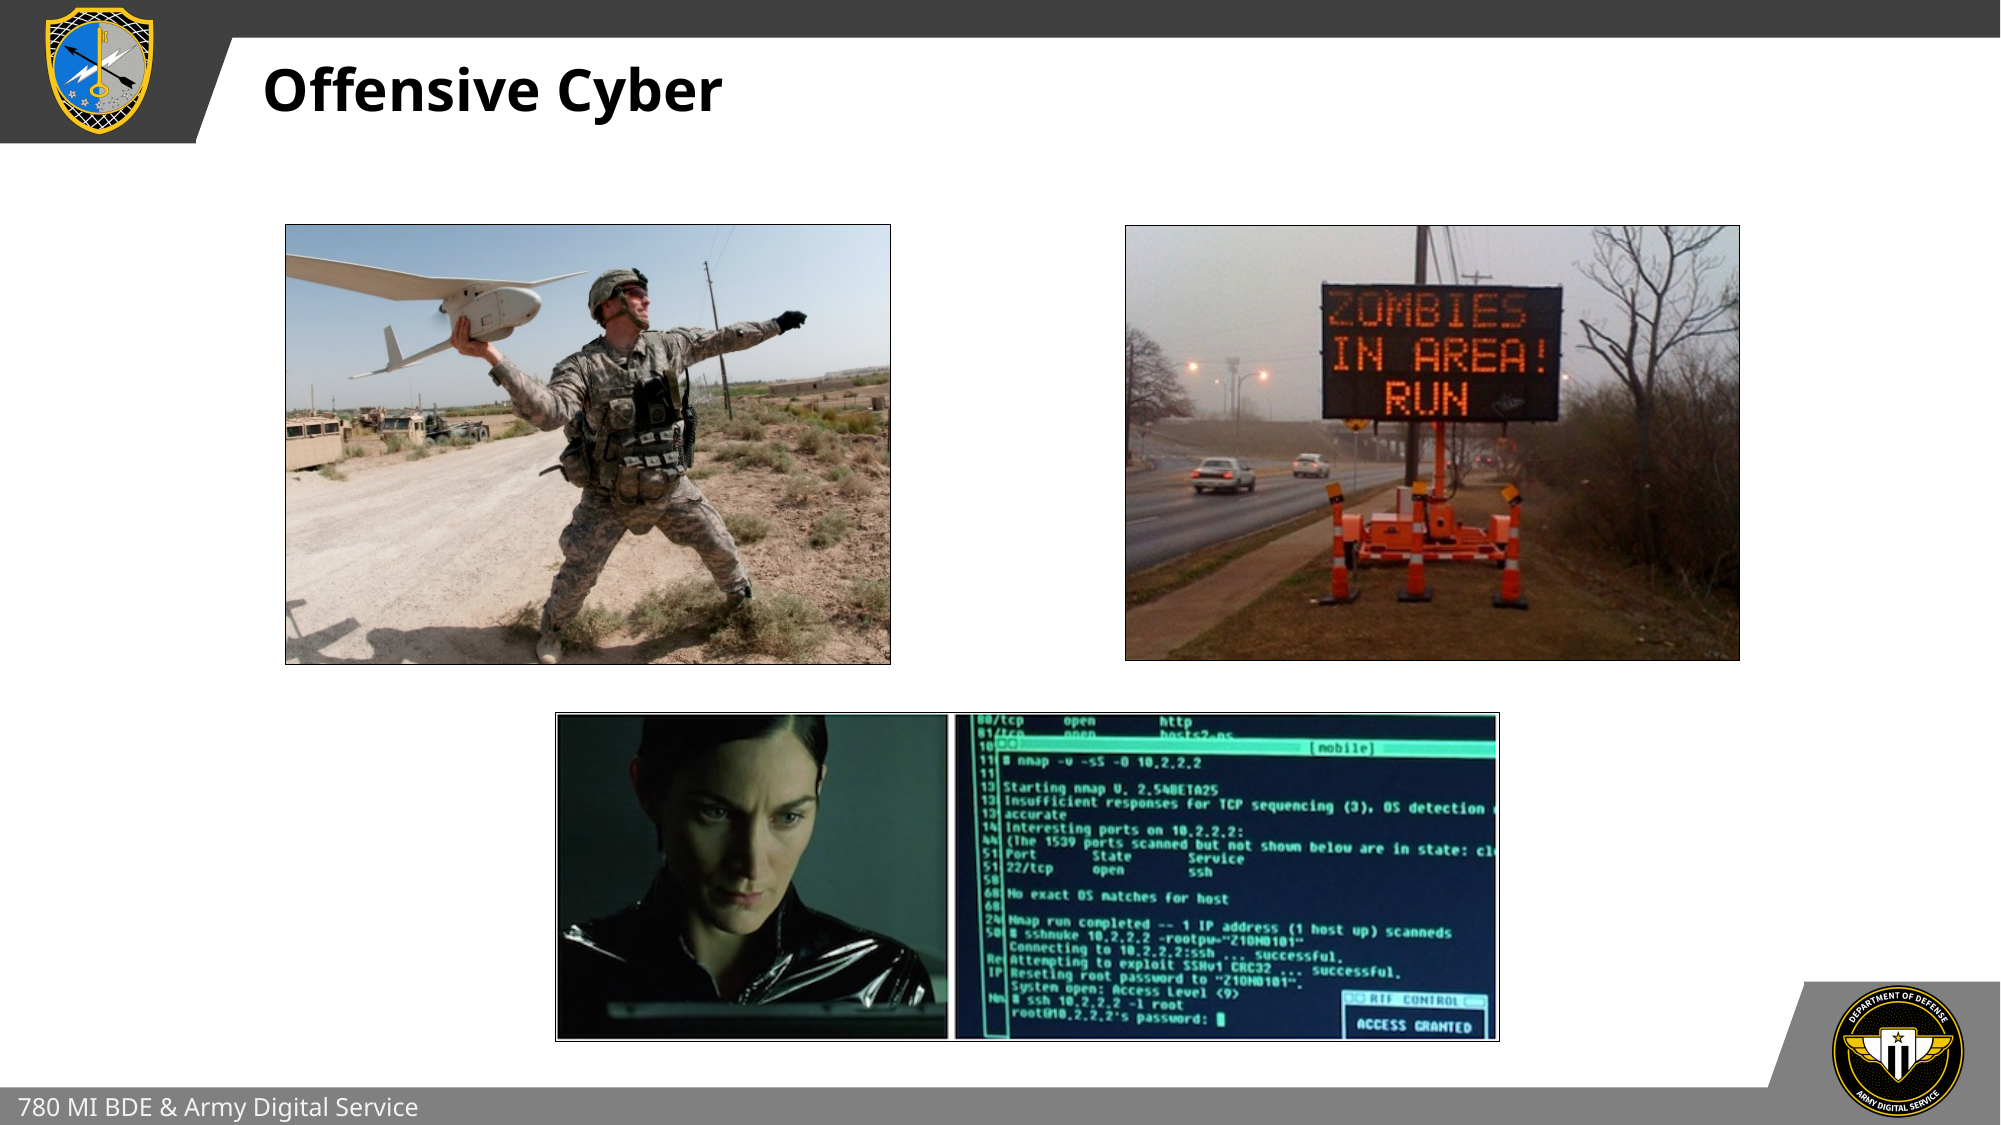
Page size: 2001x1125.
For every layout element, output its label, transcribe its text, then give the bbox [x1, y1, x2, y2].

picture [555, 712, 1500, 1042]
picture [1125, 225, 1740, 661]
picture [285, 224, 891, 665]
picture [45, 7, 154, 135]
picture [1815, 971, 1981, 1125]
title Offensive Cyber [247, 40, 2000, 144]
